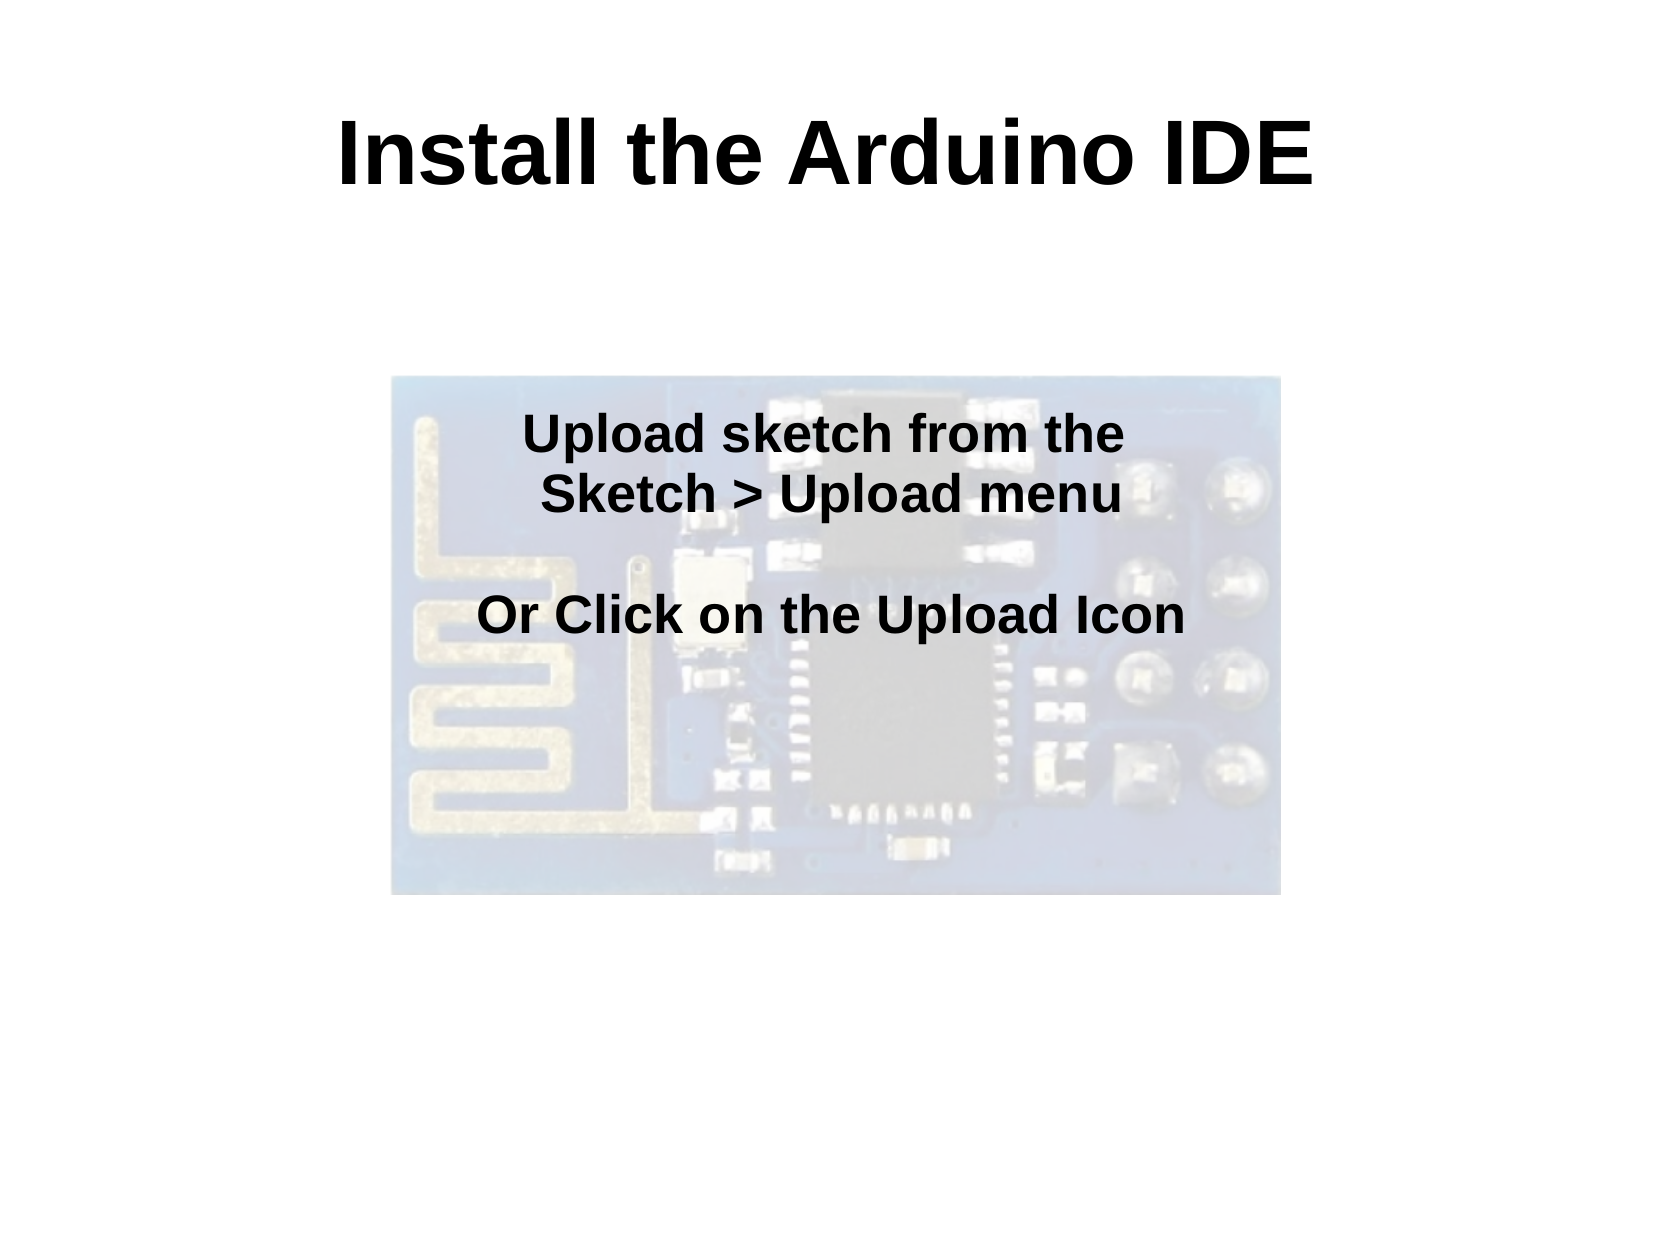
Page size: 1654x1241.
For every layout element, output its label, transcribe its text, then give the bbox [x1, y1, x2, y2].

picture [390, 766, 1281, 895]
title Install the Arduino IDE [82, 49, 1571, 257]
text_box Upload sketch from the Sketch > Upload menu Or Click on the Upload Icon [75, 344, 1590, 766]
